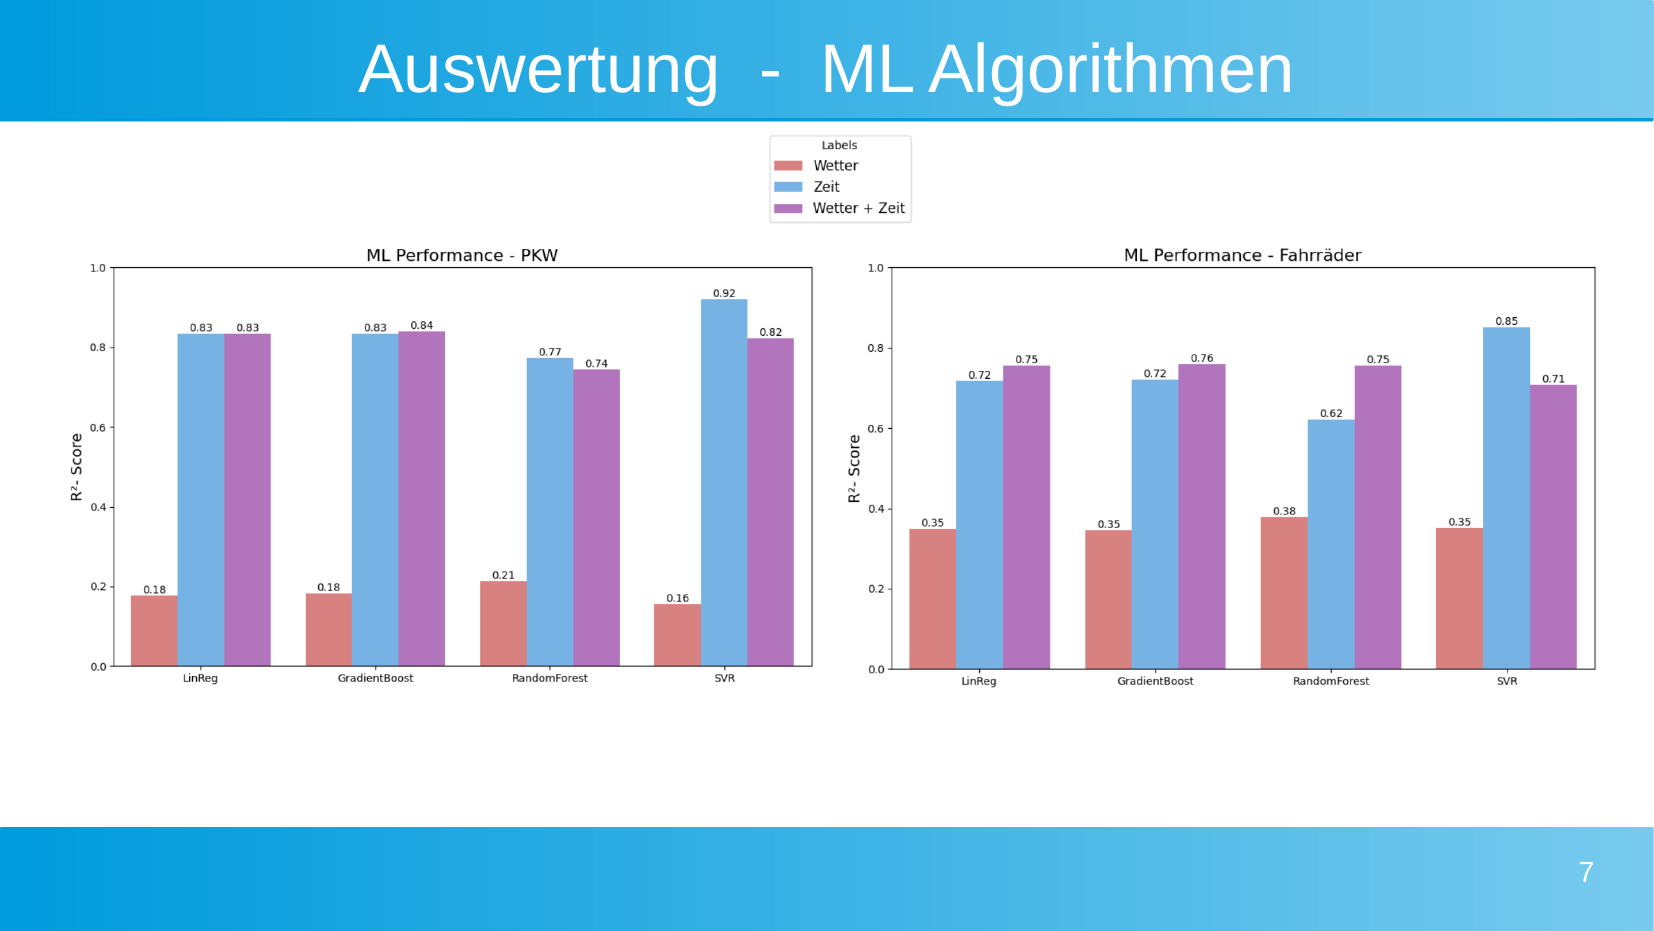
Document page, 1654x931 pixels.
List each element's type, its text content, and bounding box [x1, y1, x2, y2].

title Auswertung - ML Algorithmen [59, 29, 1595, 108]
picture [765, 131, 916, 226]
picture [843, 245, 1600, 691]
picture [66, 242, 820, 687]
